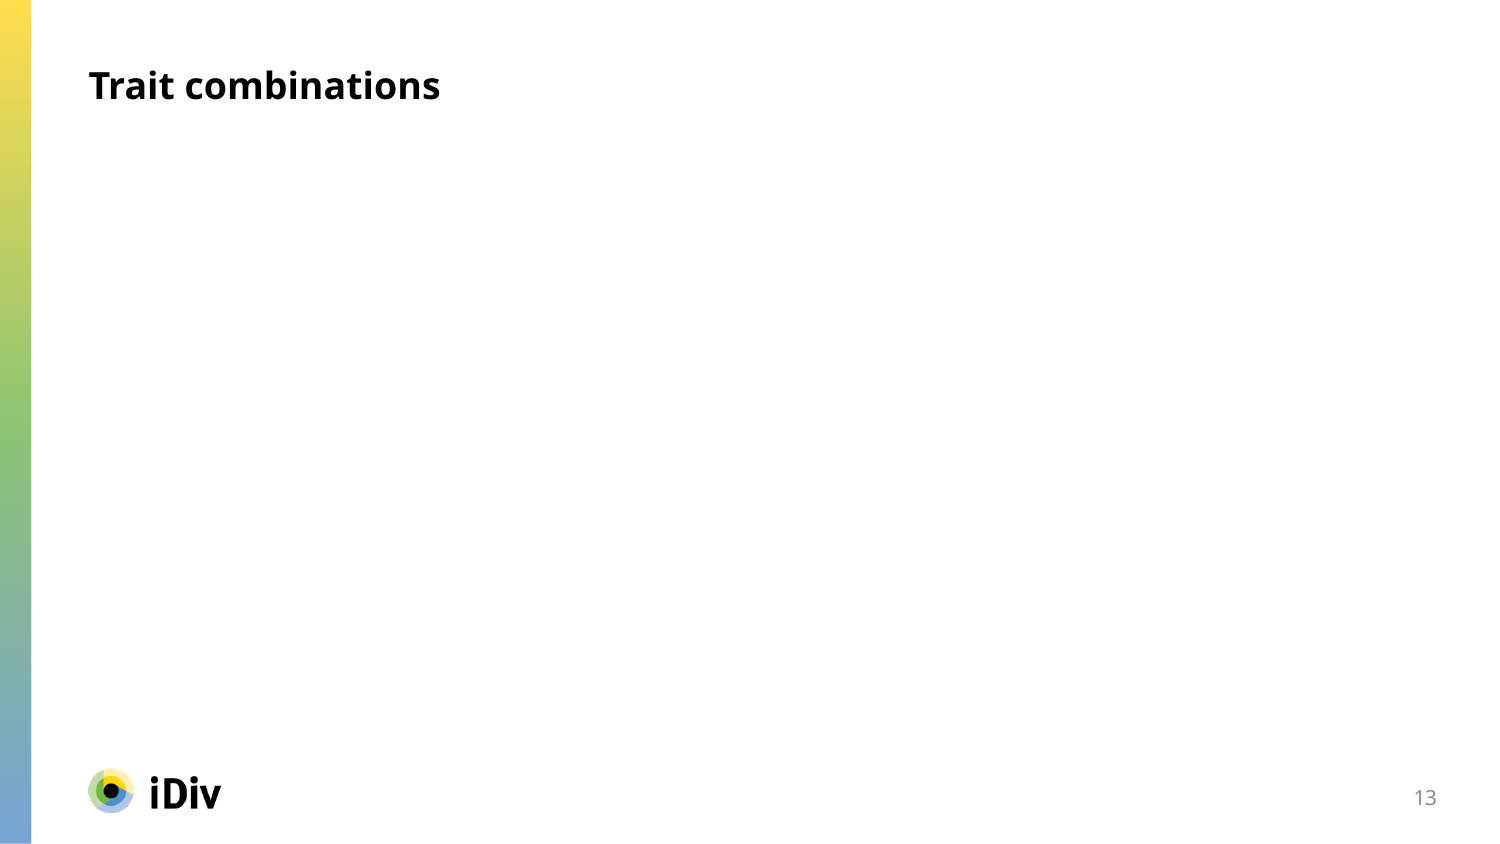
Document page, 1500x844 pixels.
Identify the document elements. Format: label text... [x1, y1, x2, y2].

picture [0, 0, 1500, 844]
list Trait combinations [88, 61, 1437, 157]
slide_number 6 [1240, 767, 1437, 813]
